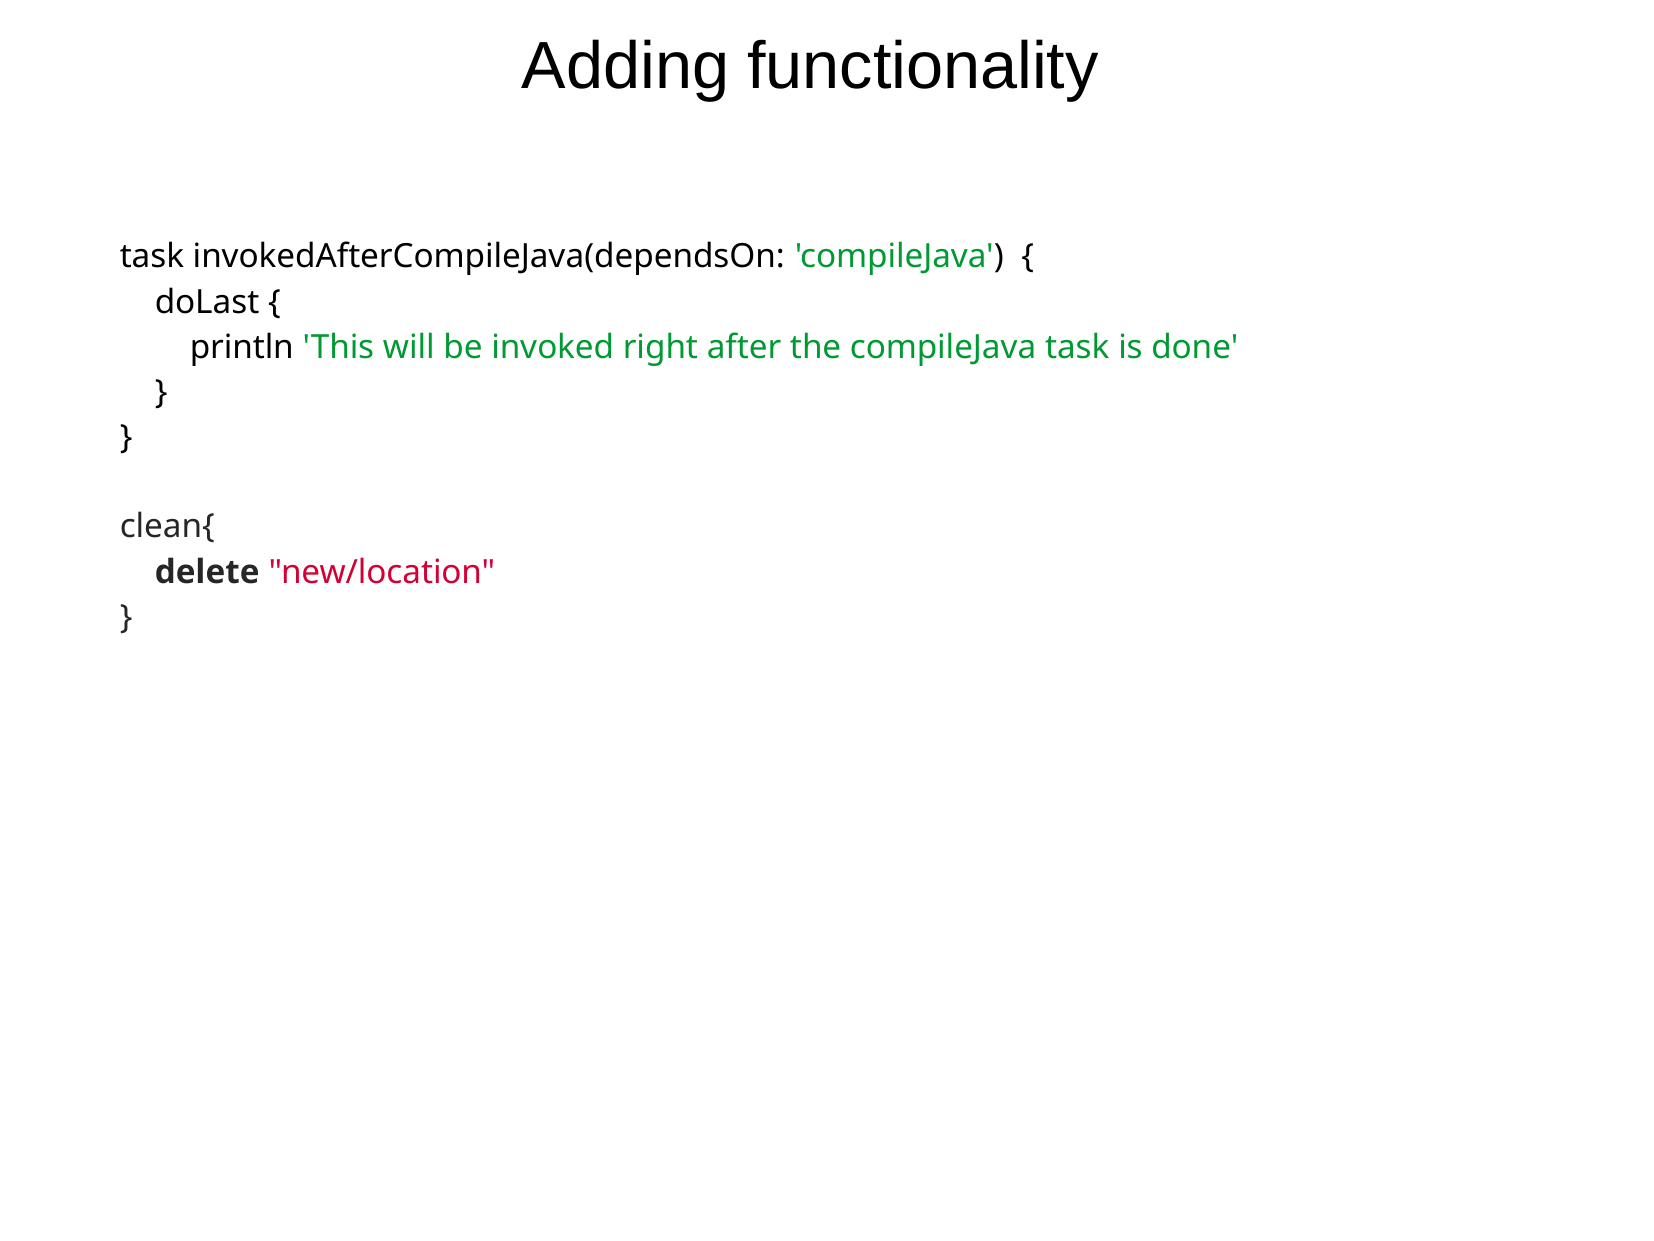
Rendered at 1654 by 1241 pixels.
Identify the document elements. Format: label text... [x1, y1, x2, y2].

text_box clean{ delete "new/location" } [105, 495, 492, 644]
title Adding functionality [15, 0, 1571, 136]
text_box task invokedAfterCompileJava(dependsOn: 'compileJava') { doLast { println 'This will be invoked right after the compileJava task is done' } } [105, 225, 1582, 407]
